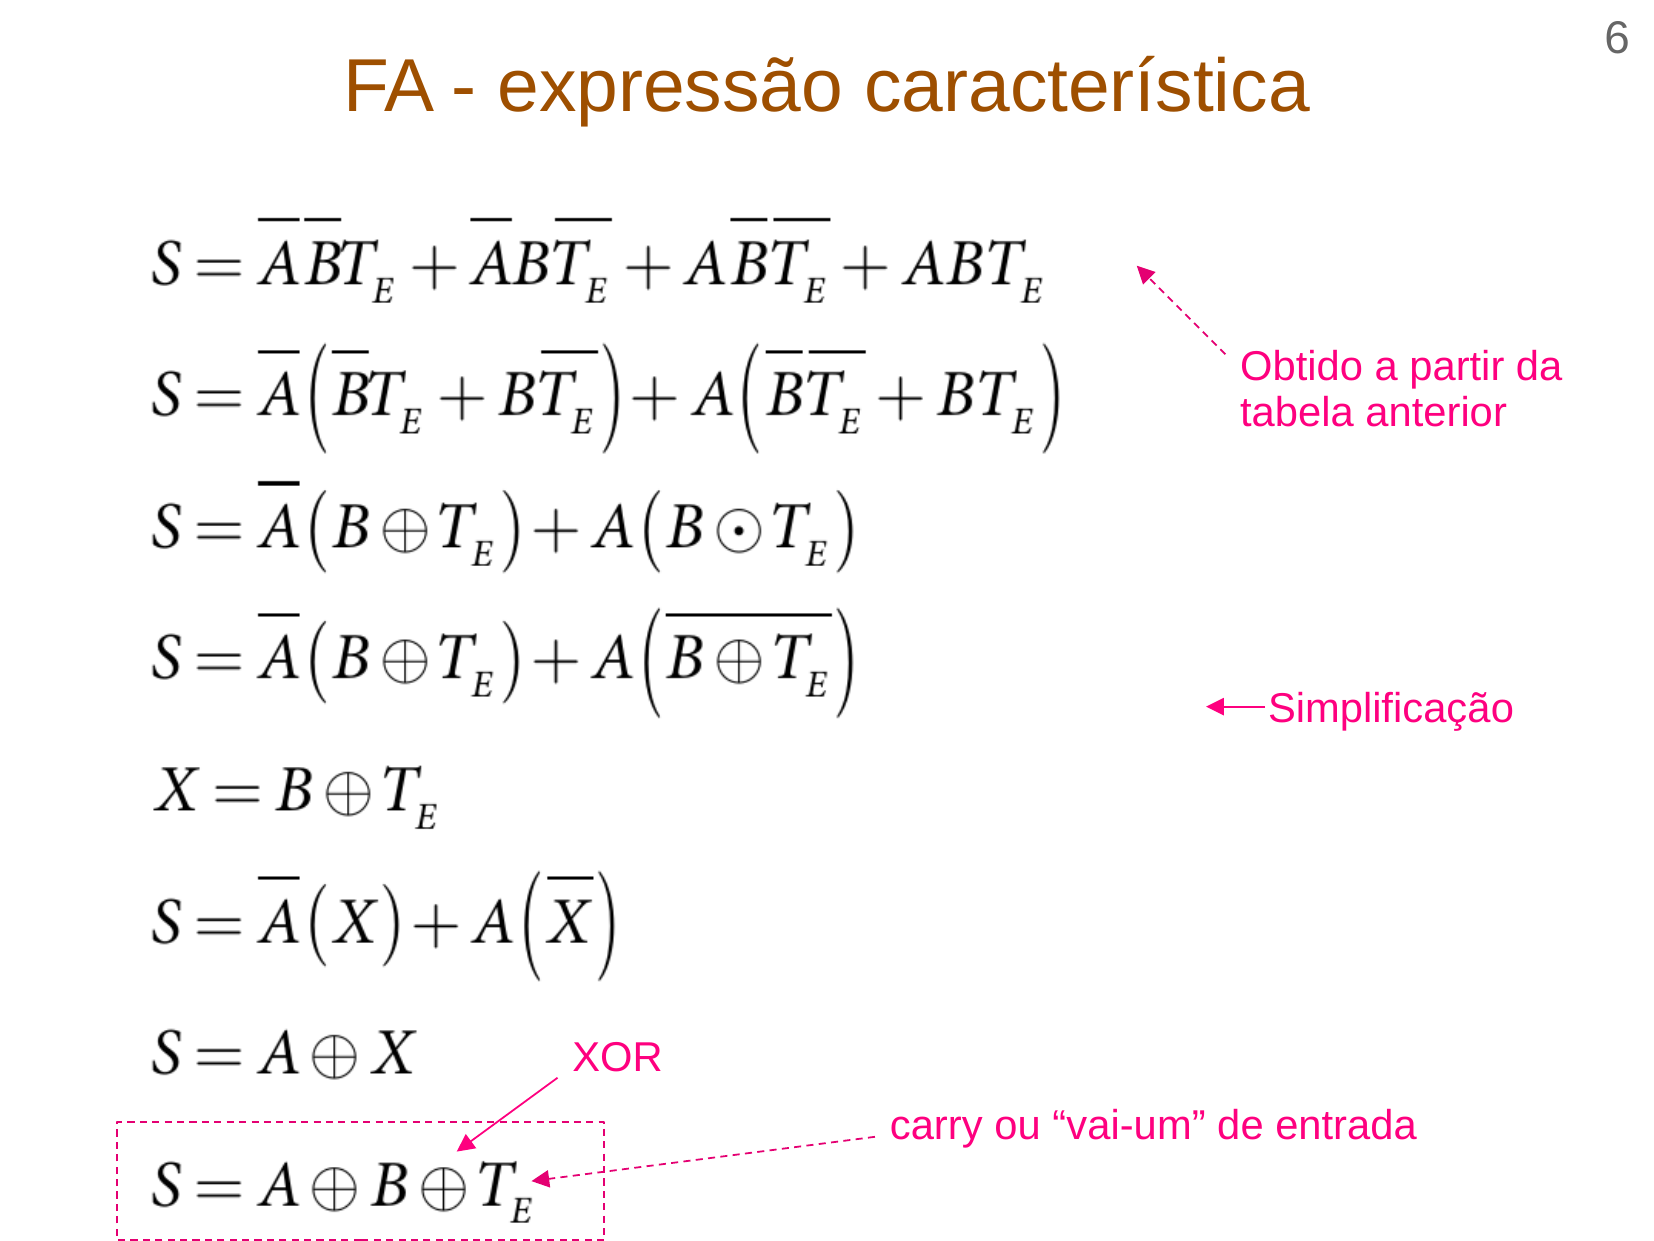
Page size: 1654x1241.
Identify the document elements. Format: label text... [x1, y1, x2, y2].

picture [146, 206, 1063, 1226]
text_box XOR [557, 1026, 678, 1099]
text_box Simplificação [1250, 677, 1551, 749]
title FA - expressão característica [59, 29, 1595, 148]
text_box carry ou “vai-um” de entrada [874, 1094, 1433, 1157]
text_box Obtido a partir da tabela anterior [1225, 335, 1610, 443]
